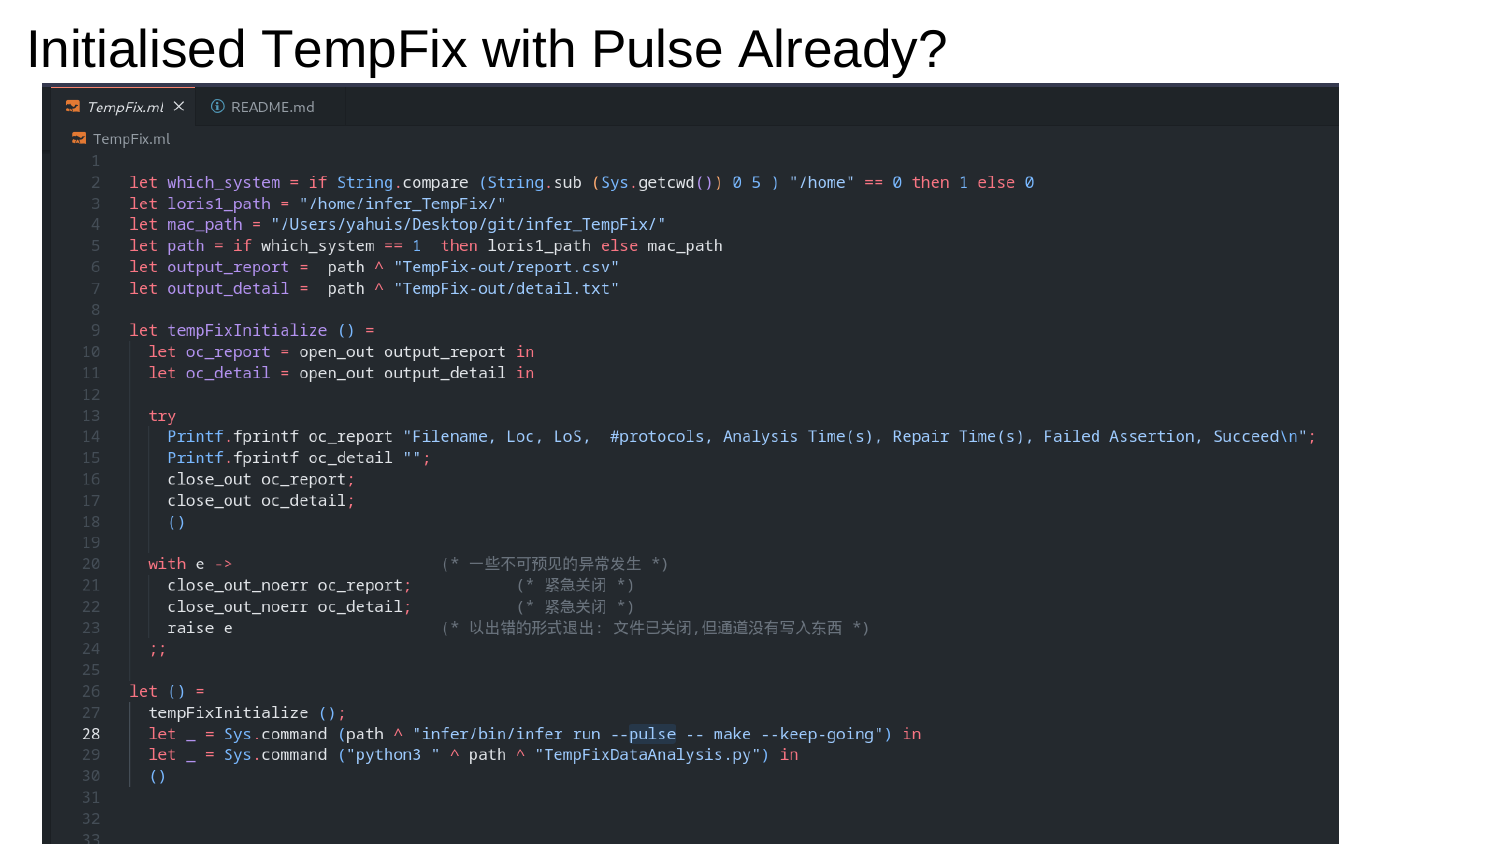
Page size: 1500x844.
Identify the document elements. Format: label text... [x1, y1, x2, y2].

title Initialised TempFix with Pulse Already? [11, 0, 1409, 94]
picture [42, 83, 1339, 844]
